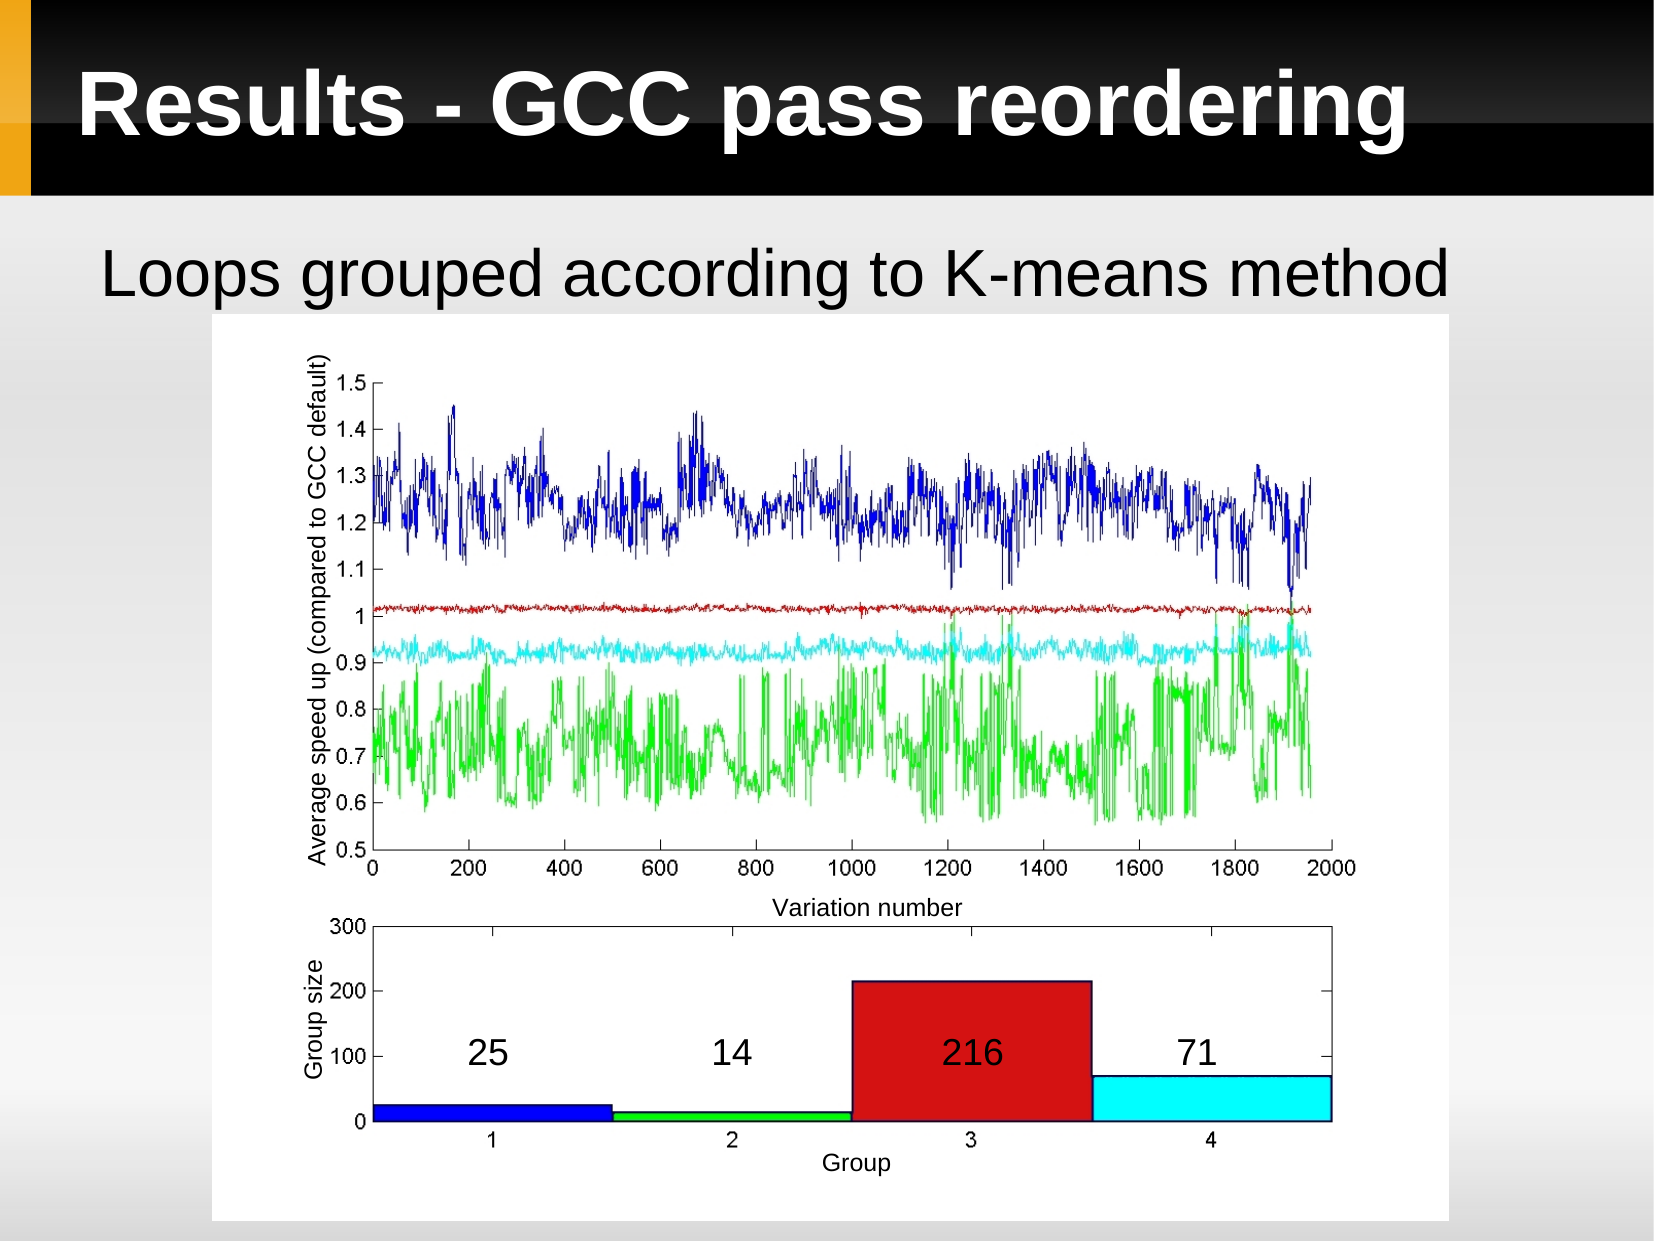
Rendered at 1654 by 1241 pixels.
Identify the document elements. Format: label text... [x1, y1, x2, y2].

text_box Variation number [757, 885, 979, 929]
text_box Average speed up (compared to GCC default) [295, 339, 339, 881]
list Loops grouped according to K-means method [82, 236, 1571, 1094]
text_box 14 [696, 1023, 768, 1081]
picture [0, 0, 1654, 1241]
title Results - GCC pass reordering [76, 0, 1565, 208]
text_box 25 [452, 1023, 524, 1081]
text_box 216 [926, 1023, 1019, 1081]
text_box 71 [1161, 1023, 1233, 1081]
text_box Group size [291, 944, 335, 1096]
text_box Group [807, 1141, 907, 1185]
